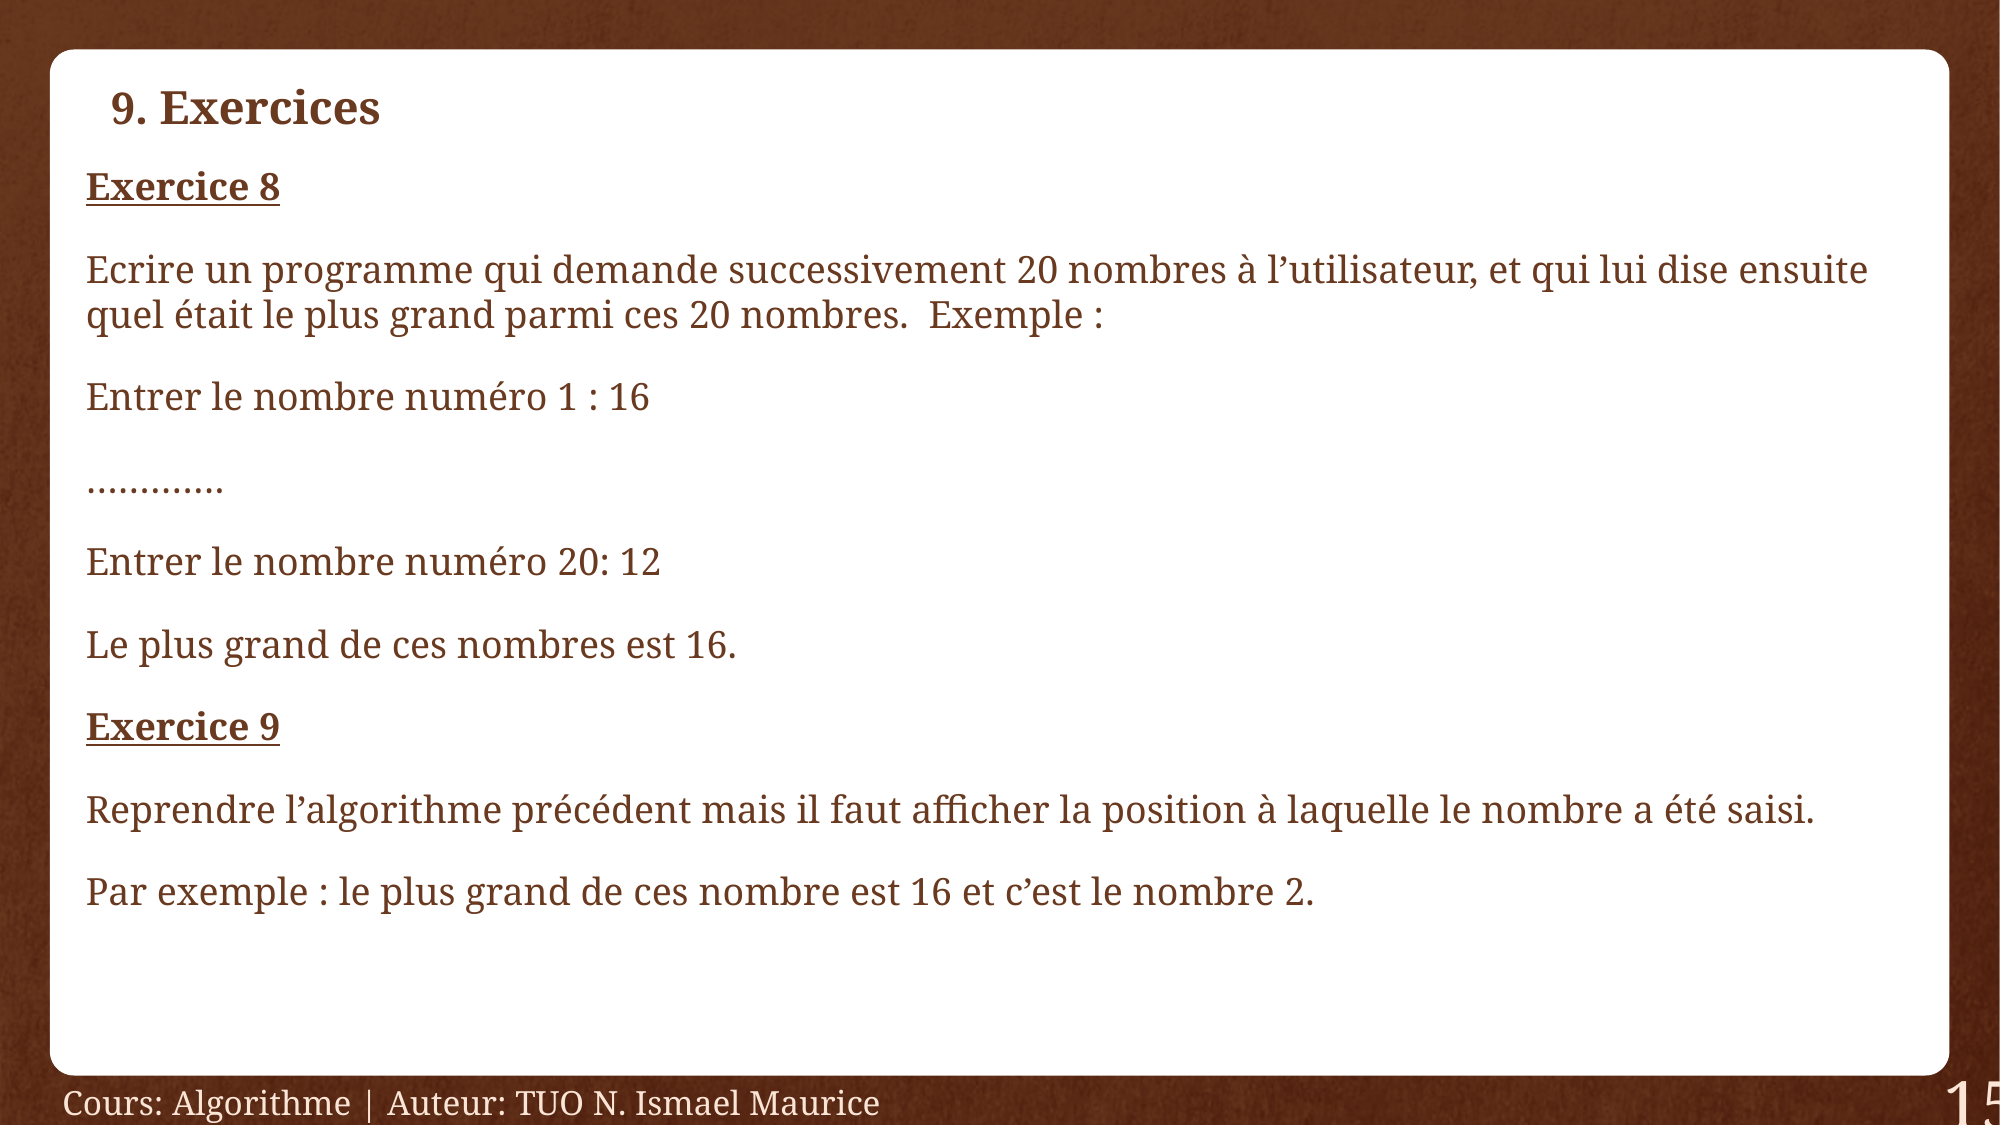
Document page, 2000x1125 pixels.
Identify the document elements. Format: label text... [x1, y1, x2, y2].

text_box Cours: Algorithme | Auteur: TUO N. Ismael Maurice [47, 1074, 1264, 1125]
text_box [1928, 1055, 2000, 1124]
title 9. Exercices [95, 68, 1696, 142]
list Exercice 8 Ecrire un programme qui demande successivement 20 nombres à l’utilisateur, et qui lui dise ensuite quel était le plus grand parmi ces 20 nombres. Exemple : Entrer le nombre numéro 1 : 16 …………. Entrer le nombre numéro 20: 12 Le plus grand de ces nombres est 16. Exercice 9 Reprendre l’algorithme précédent mais il faut afficher la position à laquelle le nombre a été saisi. Par exemple : le plus grand de ces nombre est 16 et c’est le nombre 2. [70, 155, 1929, 1057]
